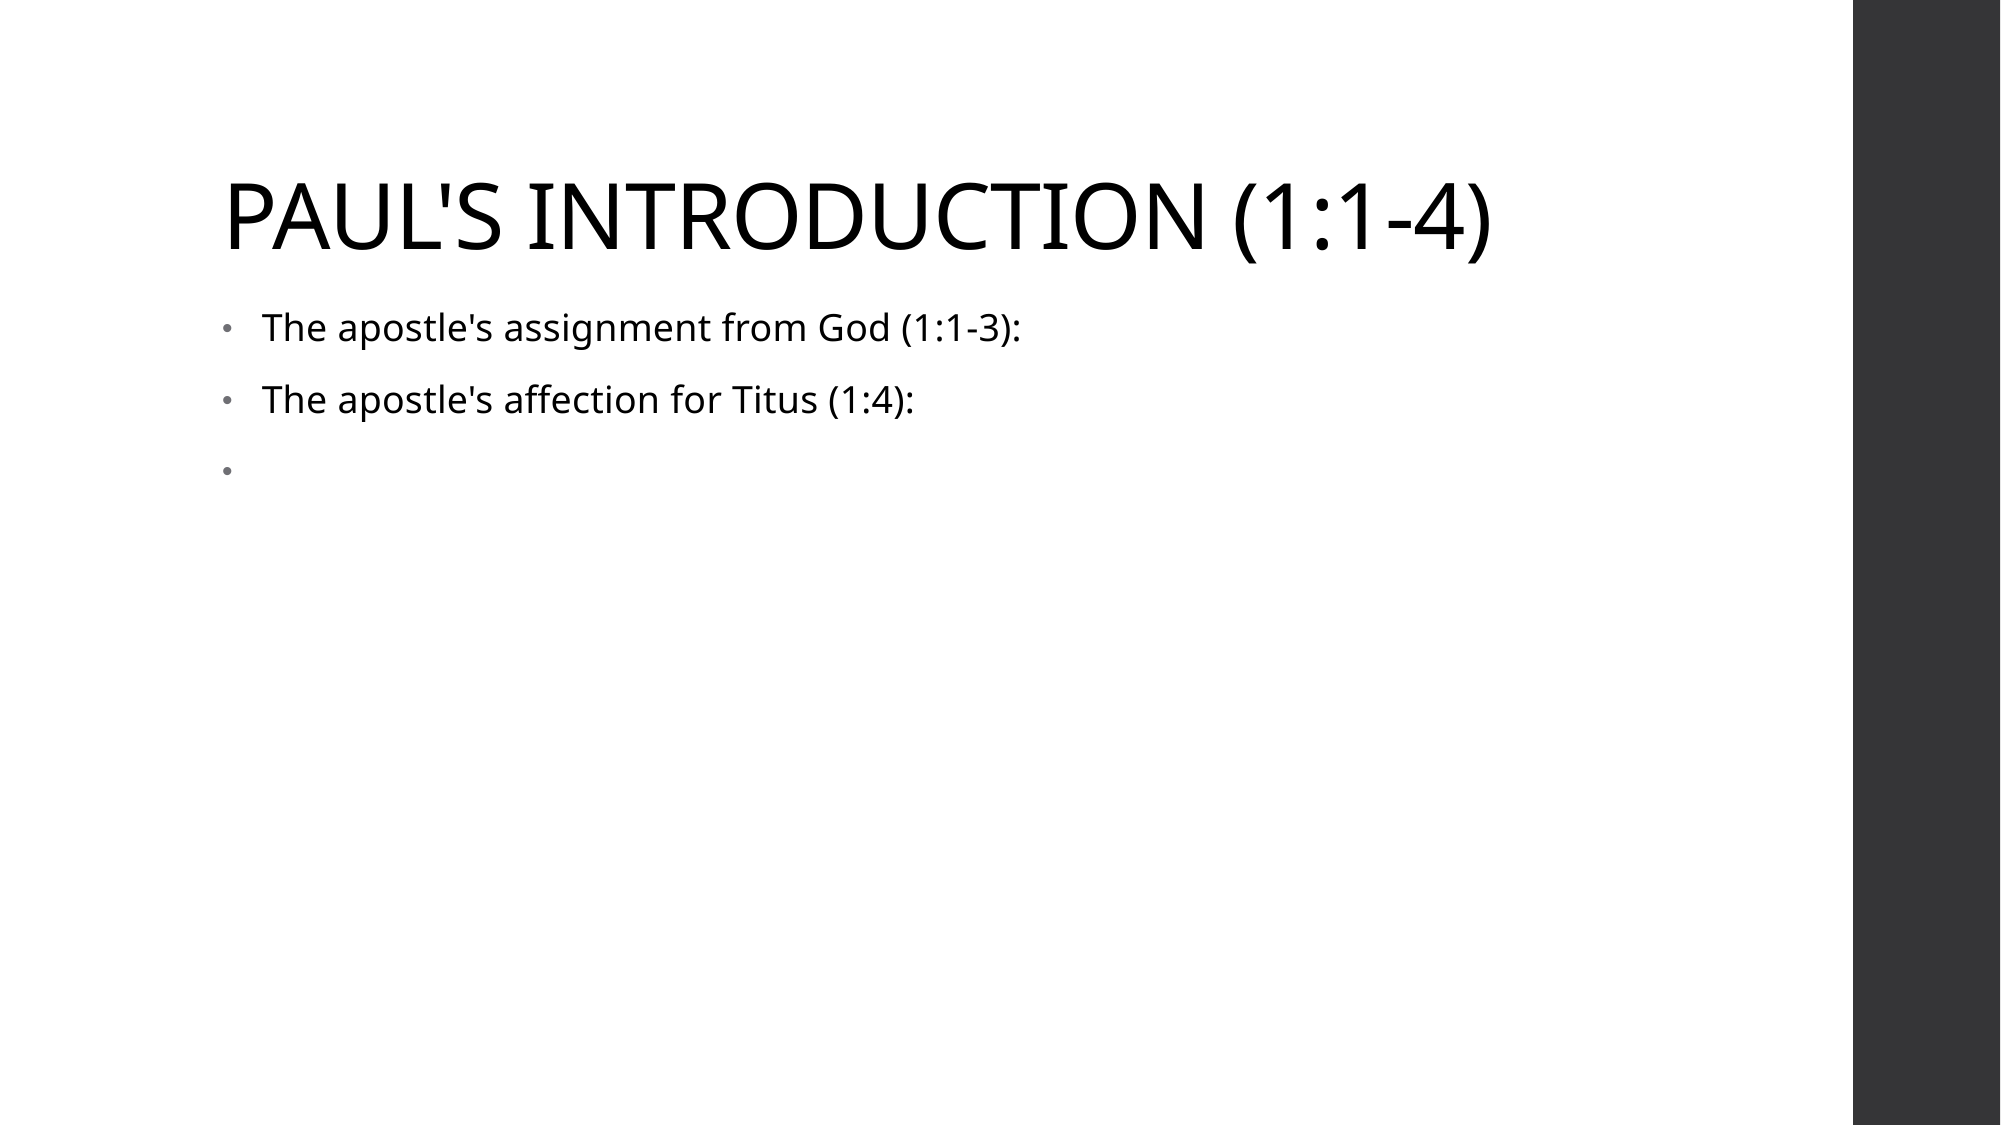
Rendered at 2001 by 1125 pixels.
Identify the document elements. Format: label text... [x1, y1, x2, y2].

title PAUL'S INTRODUCTION (1:1-4) [206, 60, 1797, 278]
list The apostle's assignment from God (1:1-3): The apostle's affection for Titus (1:4): [206, 299, 1617, 1014]
